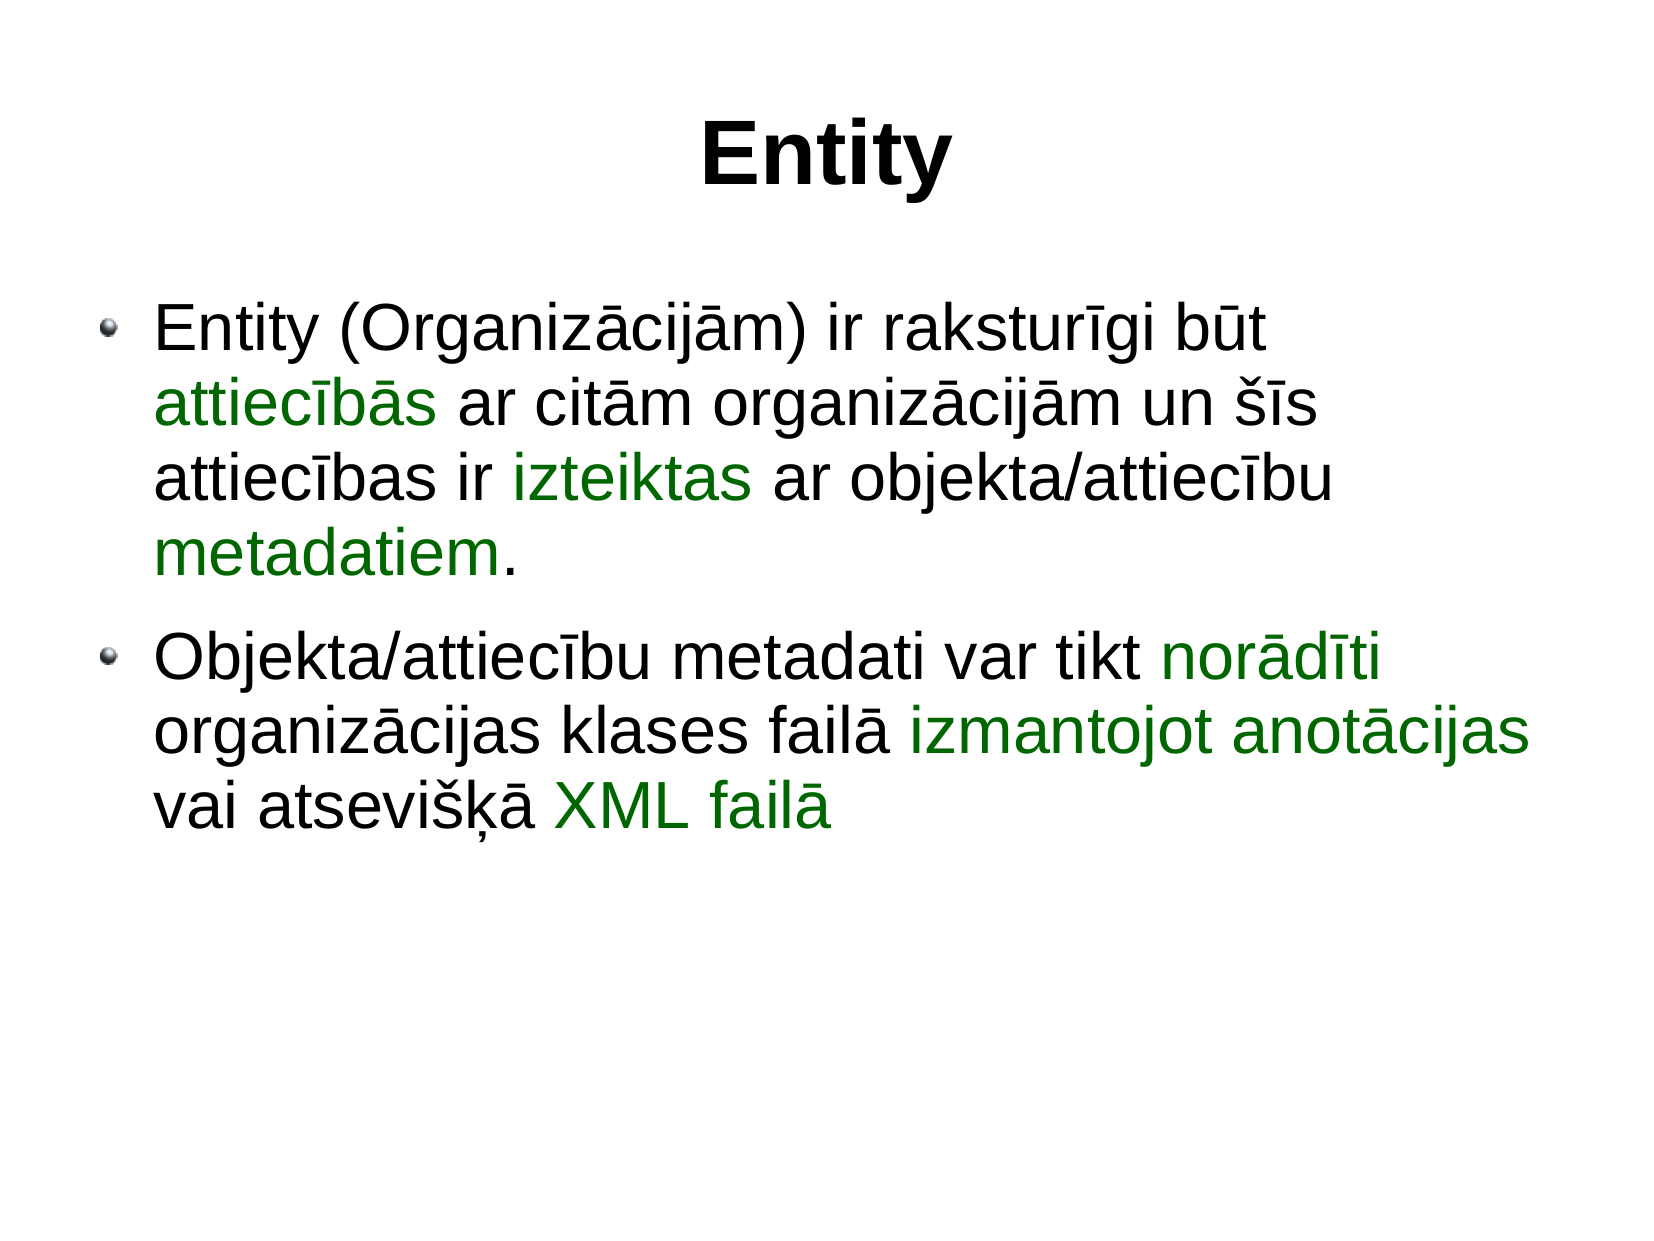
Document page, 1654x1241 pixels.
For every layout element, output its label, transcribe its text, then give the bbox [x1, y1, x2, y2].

title Entity [82, 49, 1571, 257]
list Entity (Organizācijām) ir raksturīgi būt attiecībās ar citām organizācijām un šīs attiecības ir izteiktas ar objekta/attiecību metadatiem. Objekta/attiecību metadati var tikt norādīti organizācijas klases failā izmantojot anotācijas vai atsevišķā XML failā [82, 290, 1538, 1010]
